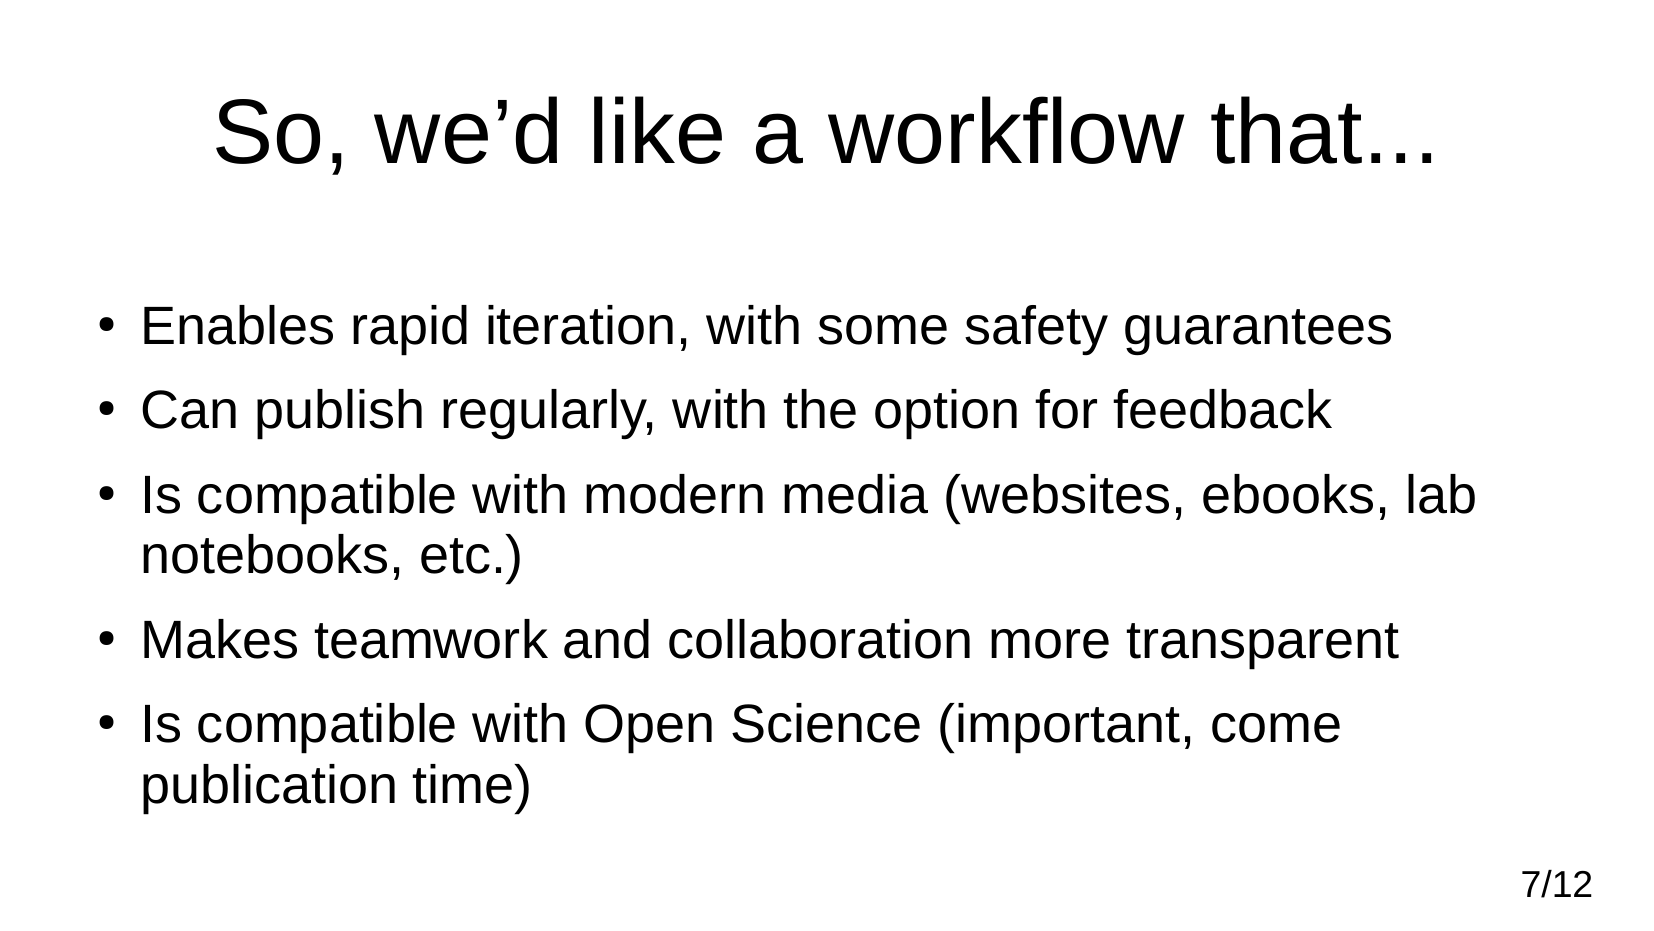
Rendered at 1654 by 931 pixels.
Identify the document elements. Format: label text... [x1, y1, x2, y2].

list Enables rapid iteration, with some safety guarantees Can publish regularly, with the option for feedback Is compatible with modern media (websites, ebooks, lab notebooks, etc.) Makes teamwork and collaboration more transparent Is compatible with Open Science (important, come publication time) [82, 295, 1571, 827]
text_box <number>/12 [1505, 856, 1625, 914]
title So, we’d like a workflow that... [82, 29, 1571, 235]
